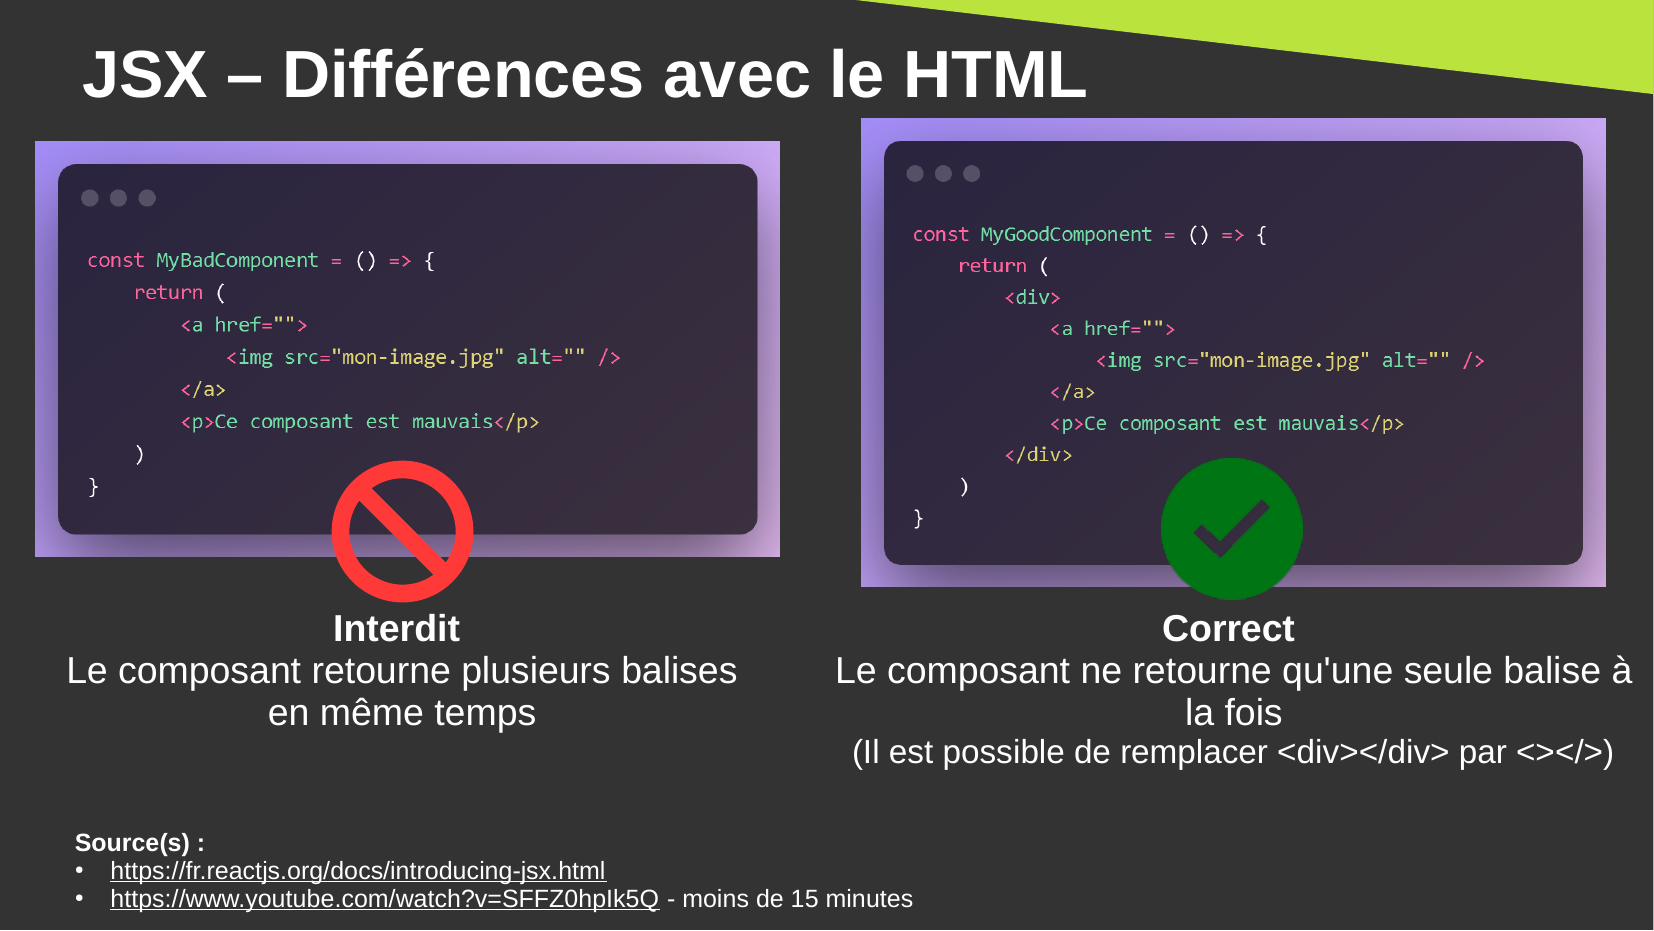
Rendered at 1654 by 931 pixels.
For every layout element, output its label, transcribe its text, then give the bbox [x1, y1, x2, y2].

picture [35, 141, 780, 557]
title JSX – Différences avec le HTML [82, 37, 1571, 112]
text_box Interdit Le composant retourne plusieurs balises en même temps [47, 599, 757, 741]
picture [373, 479, 455, 557]
picture [350, 502, 414, 557]
text_box Correct Le composant ne retourne qu'une seule balise à la fois (Il est possible de remplacer <div></div> par <></>) [819, 600, 1648, 815]
picture [861, 118, 1606, 600]
text_box [331, 460, 474, 599]
text_box Source(s) : https://fr.reactjs.org/docs/introducing-jsx.html https://www.youtube.com/watch?v=SFFZ0hpIk5Q - moins de 15 minutes [60, 821, 1546, 921]
text_box [855, 0, 1654, 95]
